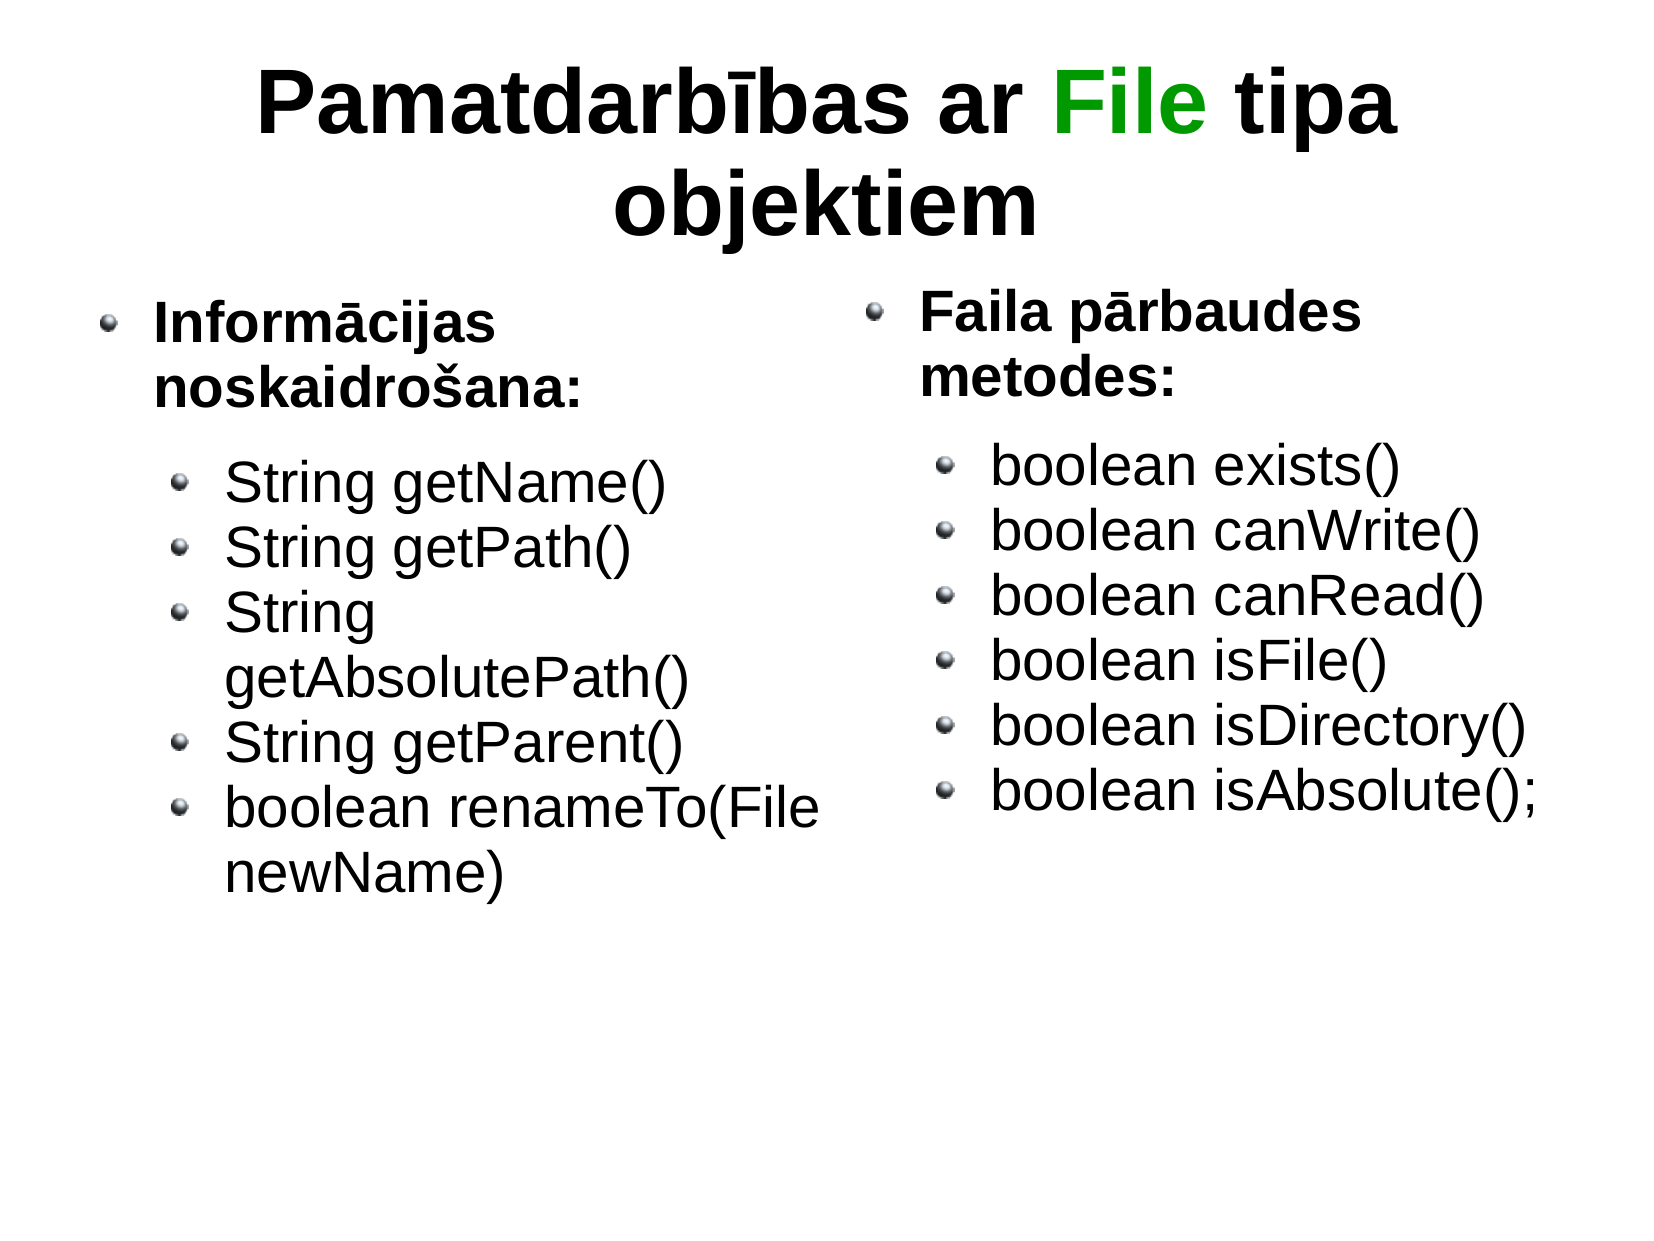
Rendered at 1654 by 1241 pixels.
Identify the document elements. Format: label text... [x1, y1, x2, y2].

text_box Faila pārbaudes metodes: boolean exists() boolean canWrite() boolean canRead() boolean isFile() boolean isDirectory() boolean isAbsolute(); [833, 271, 1560, 1004]
title Pamatdarbības ar File tipa objektiem [82, 49, 1571, 257]
list Informācijas noskaidrošana: String getName() String getPath() String getAbsolutePath() String getParent() boolean renameTo(File newName) [82, 290, 839, 1010]
